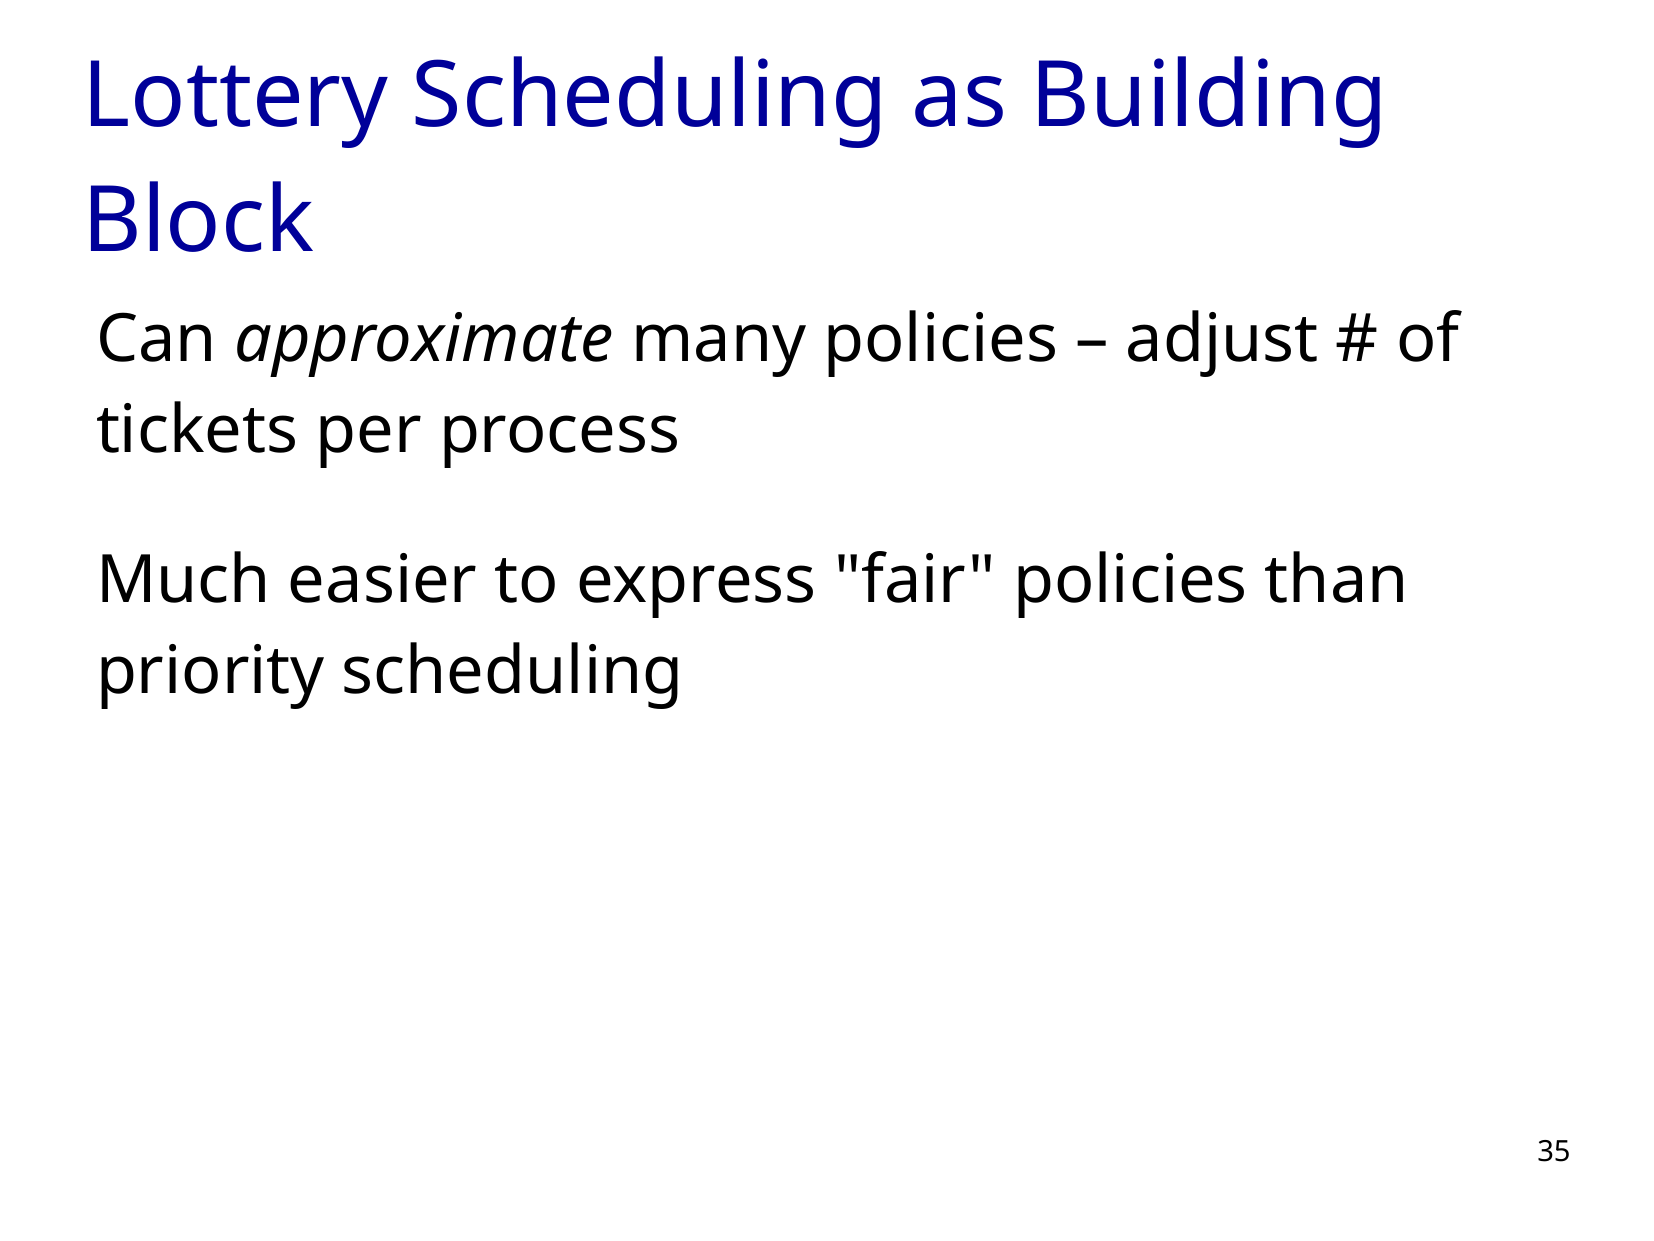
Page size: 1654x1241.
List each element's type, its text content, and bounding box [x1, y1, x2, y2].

title Lottery Scheduling as Building Block [82, 49, 1571, 257]
list Can approximate many policies – adjust # of tickets per process Much easier to express "fair" policies than priority scheduling [60, 290, 1571, 1096]
